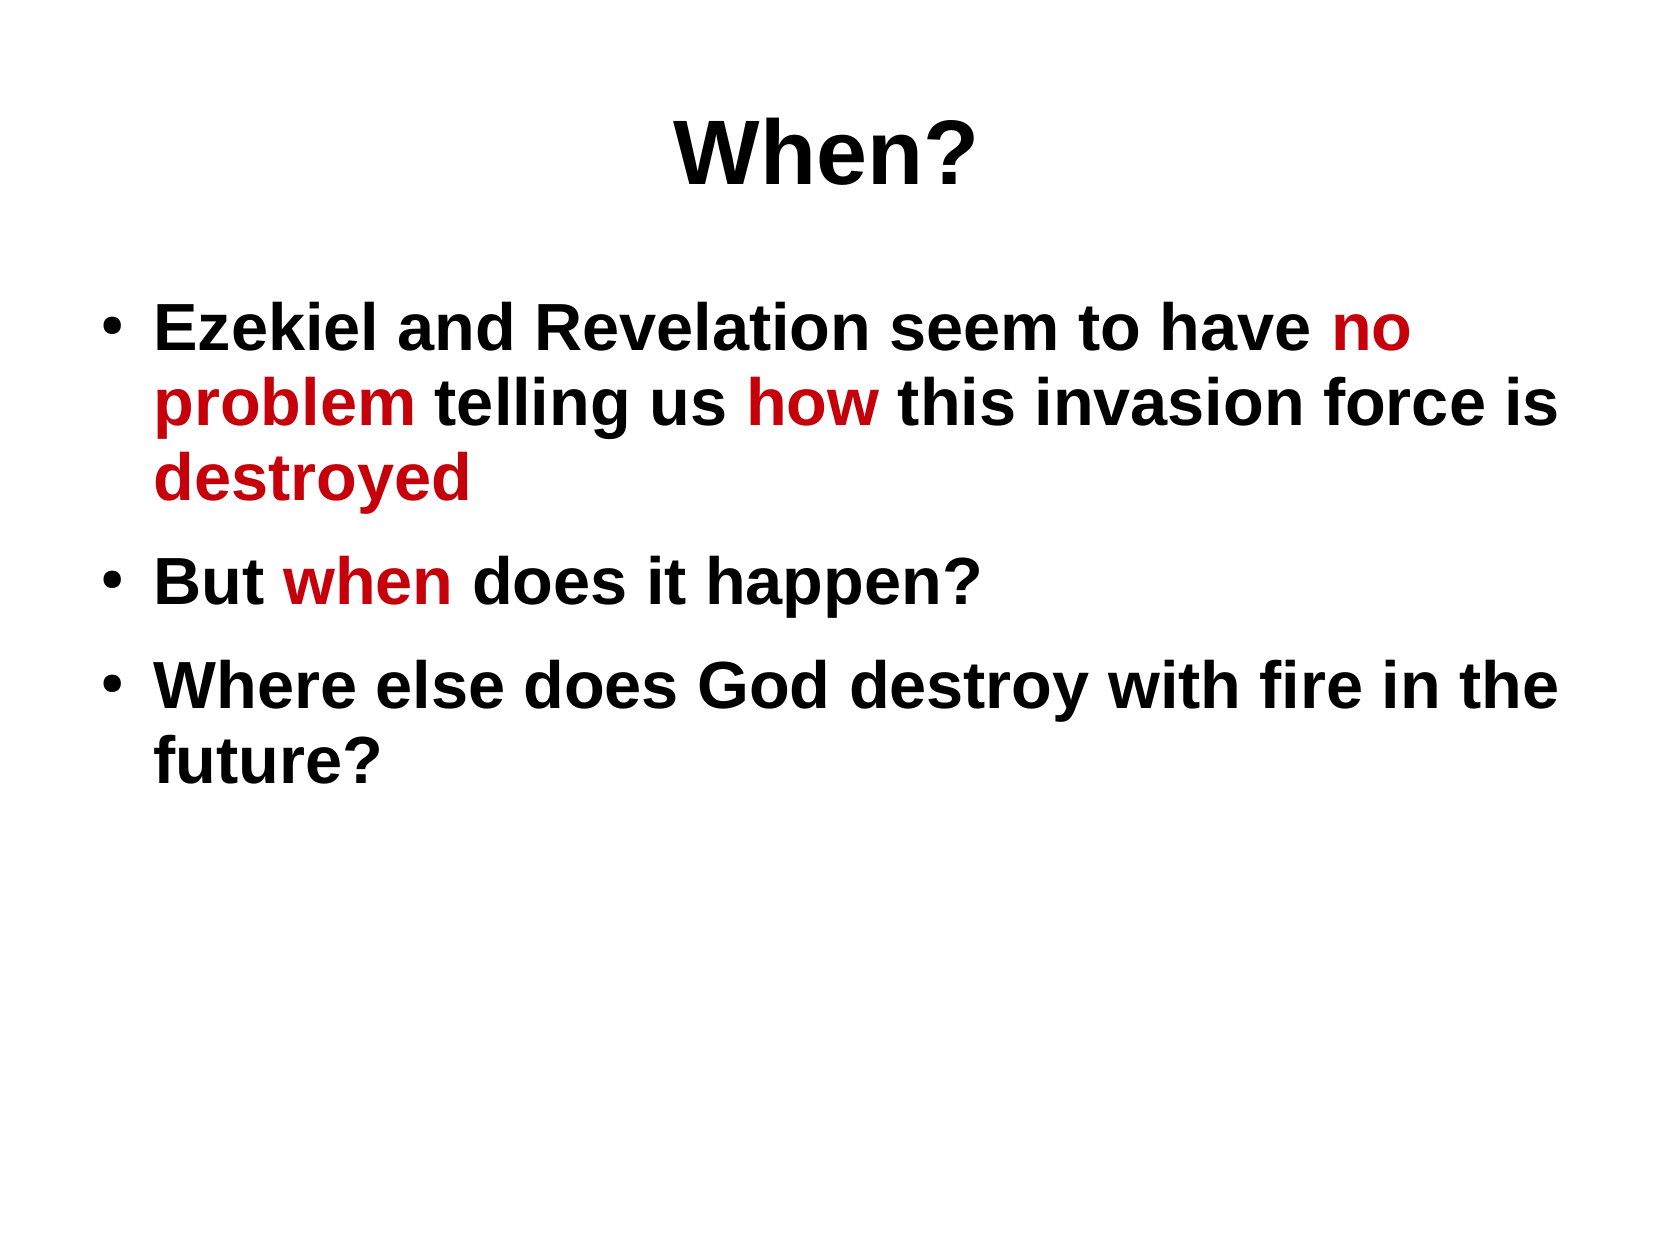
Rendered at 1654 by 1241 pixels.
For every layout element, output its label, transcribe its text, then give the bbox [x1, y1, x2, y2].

title When? [82, 49, 1571, 257]
list Ezekiel and Revelation seem to have no problem telling us how this invasion force is destroyed But when does it happen? Where else does God destroy with fire in the future? [82, 290, 1571, 1109]
